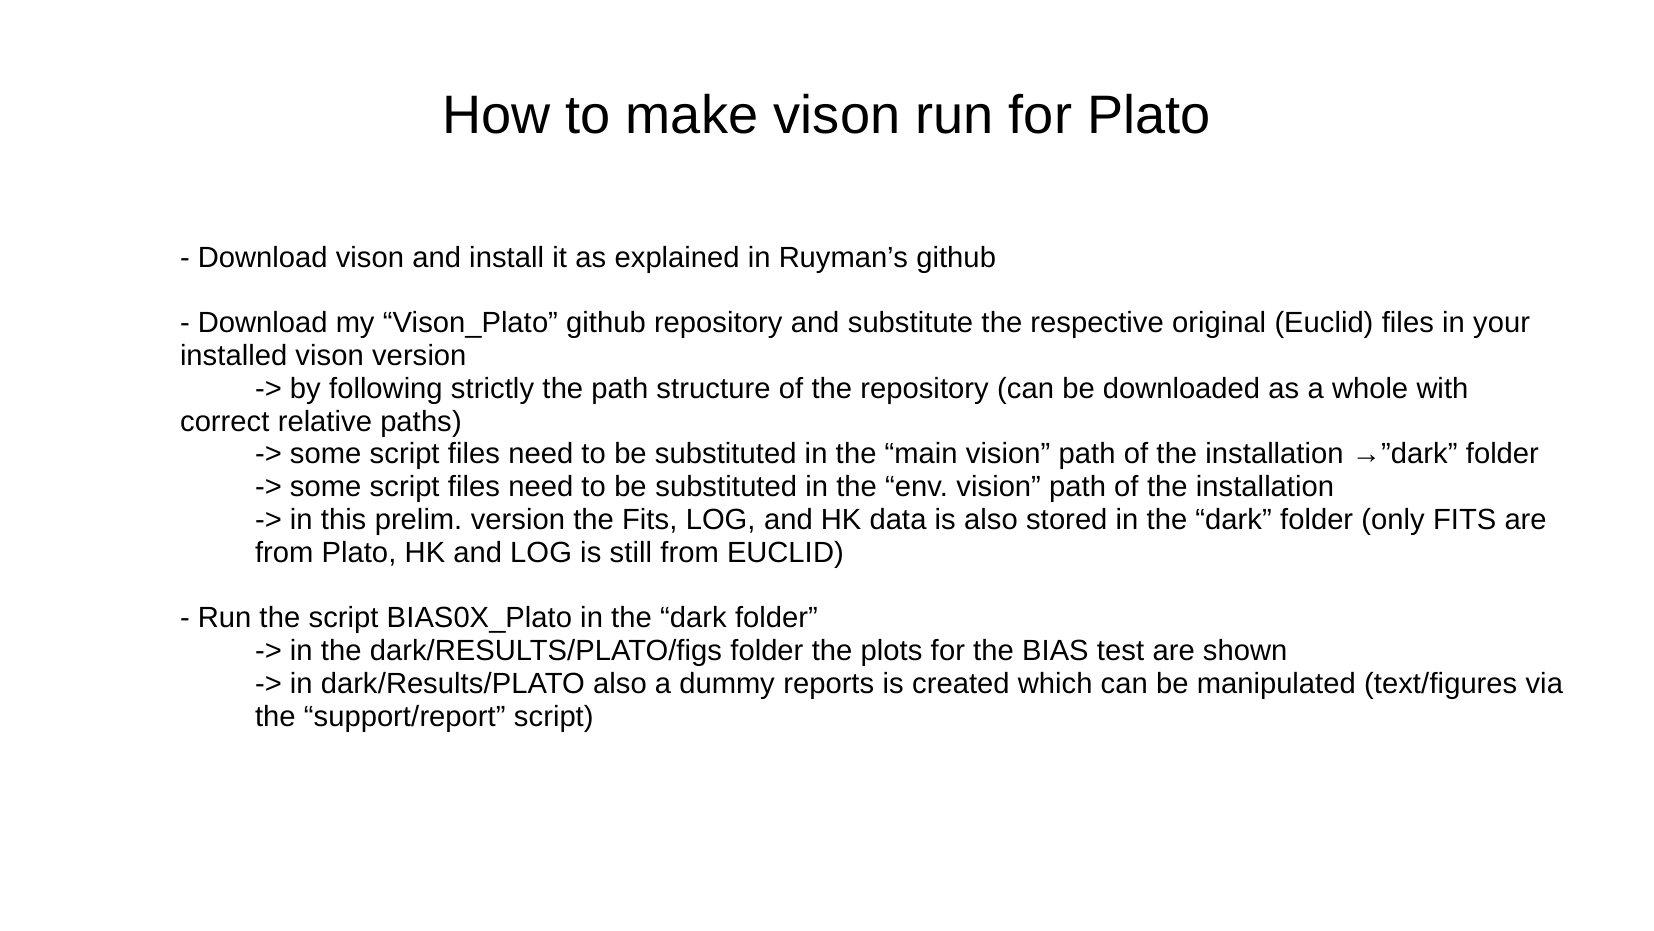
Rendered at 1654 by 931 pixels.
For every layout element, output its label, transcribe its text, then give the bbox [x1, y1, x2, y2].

subtitle - Download vison and install it as explained in Ruyman’s github - Download my “Vison_Plato” github repository and substitute the respective original (Euclid) files in your installed vison version -> by following strictly the path structure of the repository (can be downloaded as a whole with correct relative paths) -> some script files need to be substituted in the “main vision” path of the installation →”dark” folder -> some script files need to be substituted in the “env. vision” path of the installation -> in this prelim. version the Fits, LOG, and HK data is also stored in the “dark” folder (only FITS are from Plato, HK and LOG is still from EUCLID) - Run the script BIAS0X_Plato in the “dark folder” -> in the dark/RESULTS/PLATO/figs folder the plots for the BIAS test are shown -> in dark/Results/PLATO also a dummy reports is created which can be manipulated (text/figures via the “support/report” script) [180, 240, 1576, 823]
title How to make vison run for Plato [82, 37, 1571, 193]
